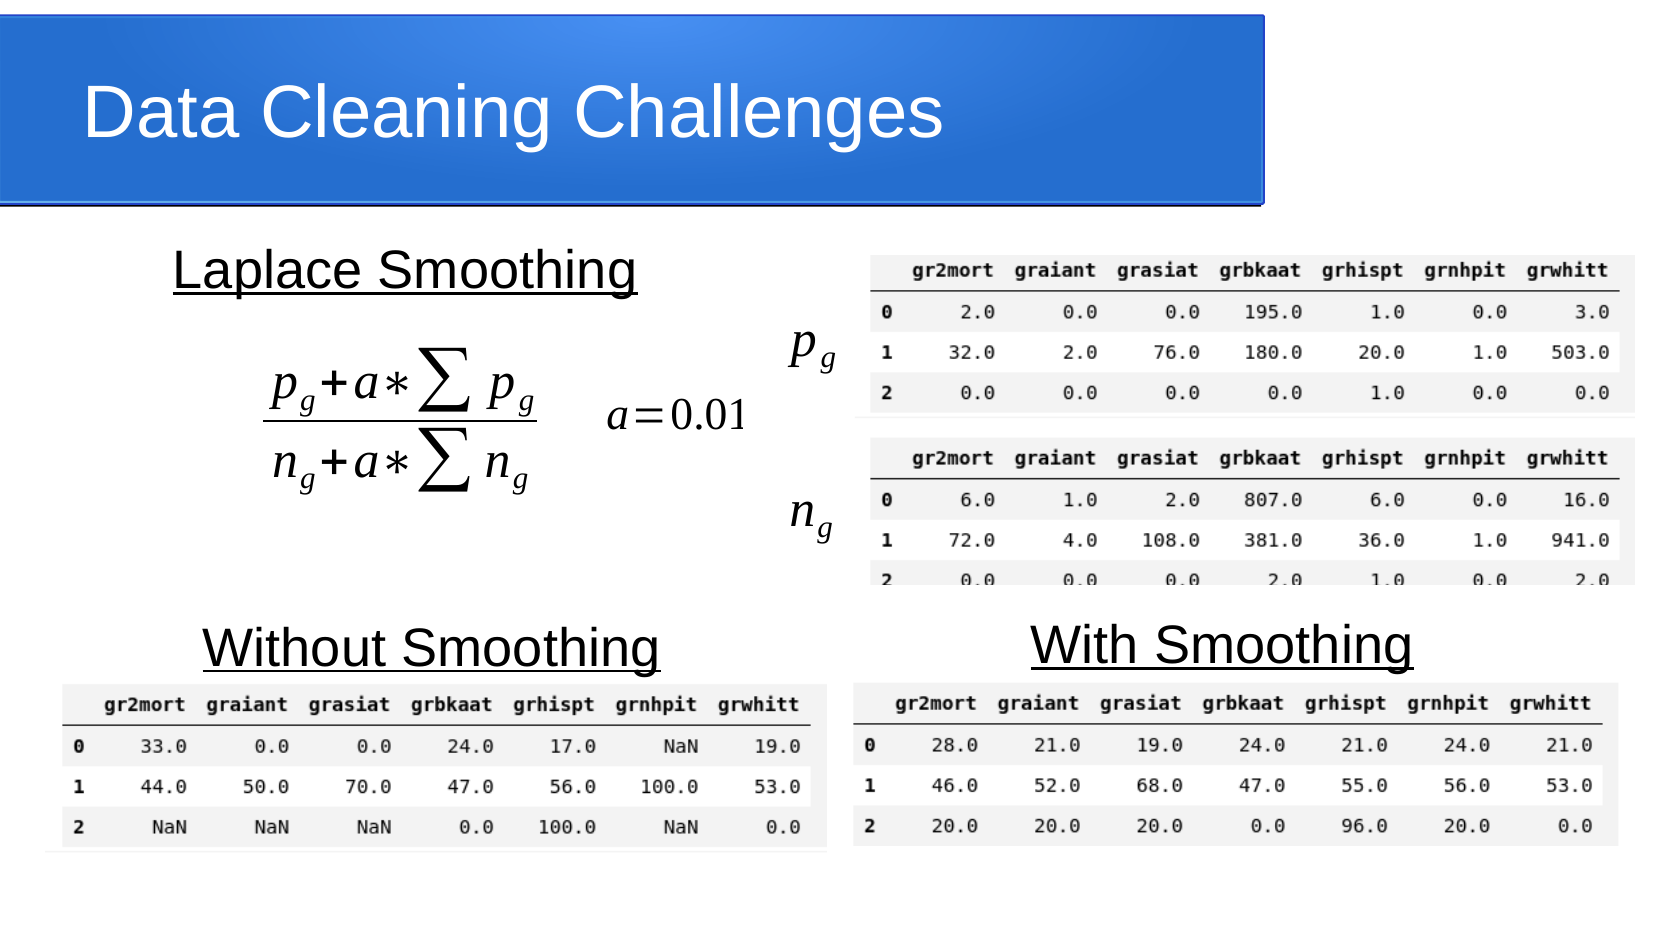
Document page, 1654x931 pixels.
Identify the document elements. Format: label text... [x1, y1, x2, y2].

list Without Smoothing [131, 617, 751, 708]
chart [780, 310, 843, 376]
title Data Cleaning Challenges [82, 35, 1235, 189]
picture [854, 255, 1635, 420]
chart [600, 388, 743, 436]
picture [45, 675, 827, 855]
chart [255, 345, 546, 497]
chart [783, 480, 841, 545]
picture [853, 435, 1636, 585]
picture [836, 680, 1619, 846]
list With Smoothing [960, 615, 1579, 706]
list Laplace Smoothing [101, 240, 721, 331]
